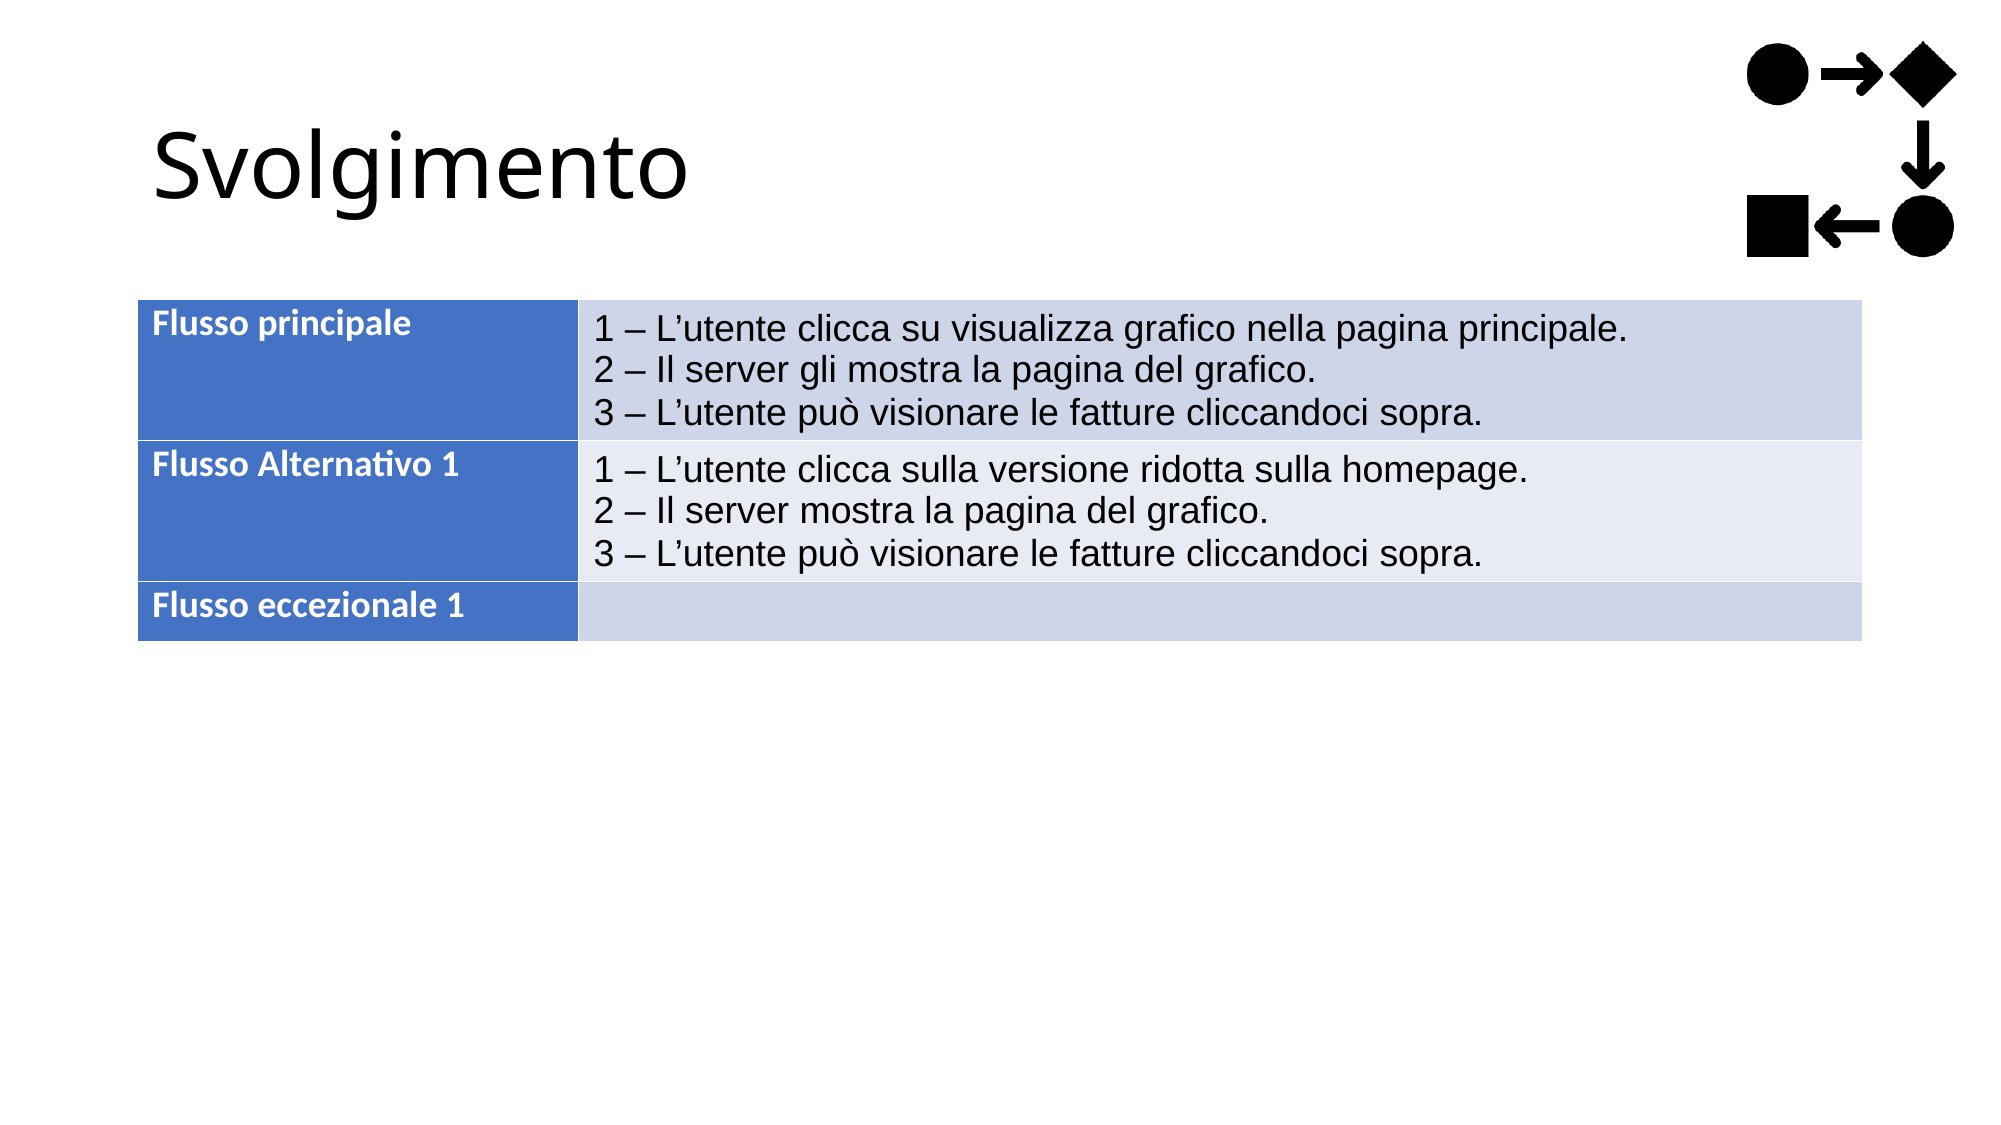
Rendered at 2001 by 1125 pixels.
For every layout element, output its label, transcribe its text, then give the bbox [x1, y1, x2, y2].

table_cell 1 – L’utente clicca sulla versione ridotta sulla homepage. 2 – Il server mostra la pagina del grafico. 3 – L’utente può visionare le fatture cliccandoci sopra. [579, 441, 1862, 581]
table_cell [579, 582, 1862, 641]
table_header 1 – L’utente clicca su visualizza grafico nella pagina principale. 2 – Il server gli mostra la pagina del grafico. 3 – L’utente può visionare le fatture cliccandoci sopra. [579, 300, 1862, 440]
table_header Flusso principale [138, 300, 578, 440]
title Svolgimento [137, 59, 1703, 278]
table_cell Flusso Alternativo 1 [138, 441, 578, 581]
table_cell Flusso eccezionale 1 [138, 582, 578, 641]
picture [1703, 0, 2000, 297]
